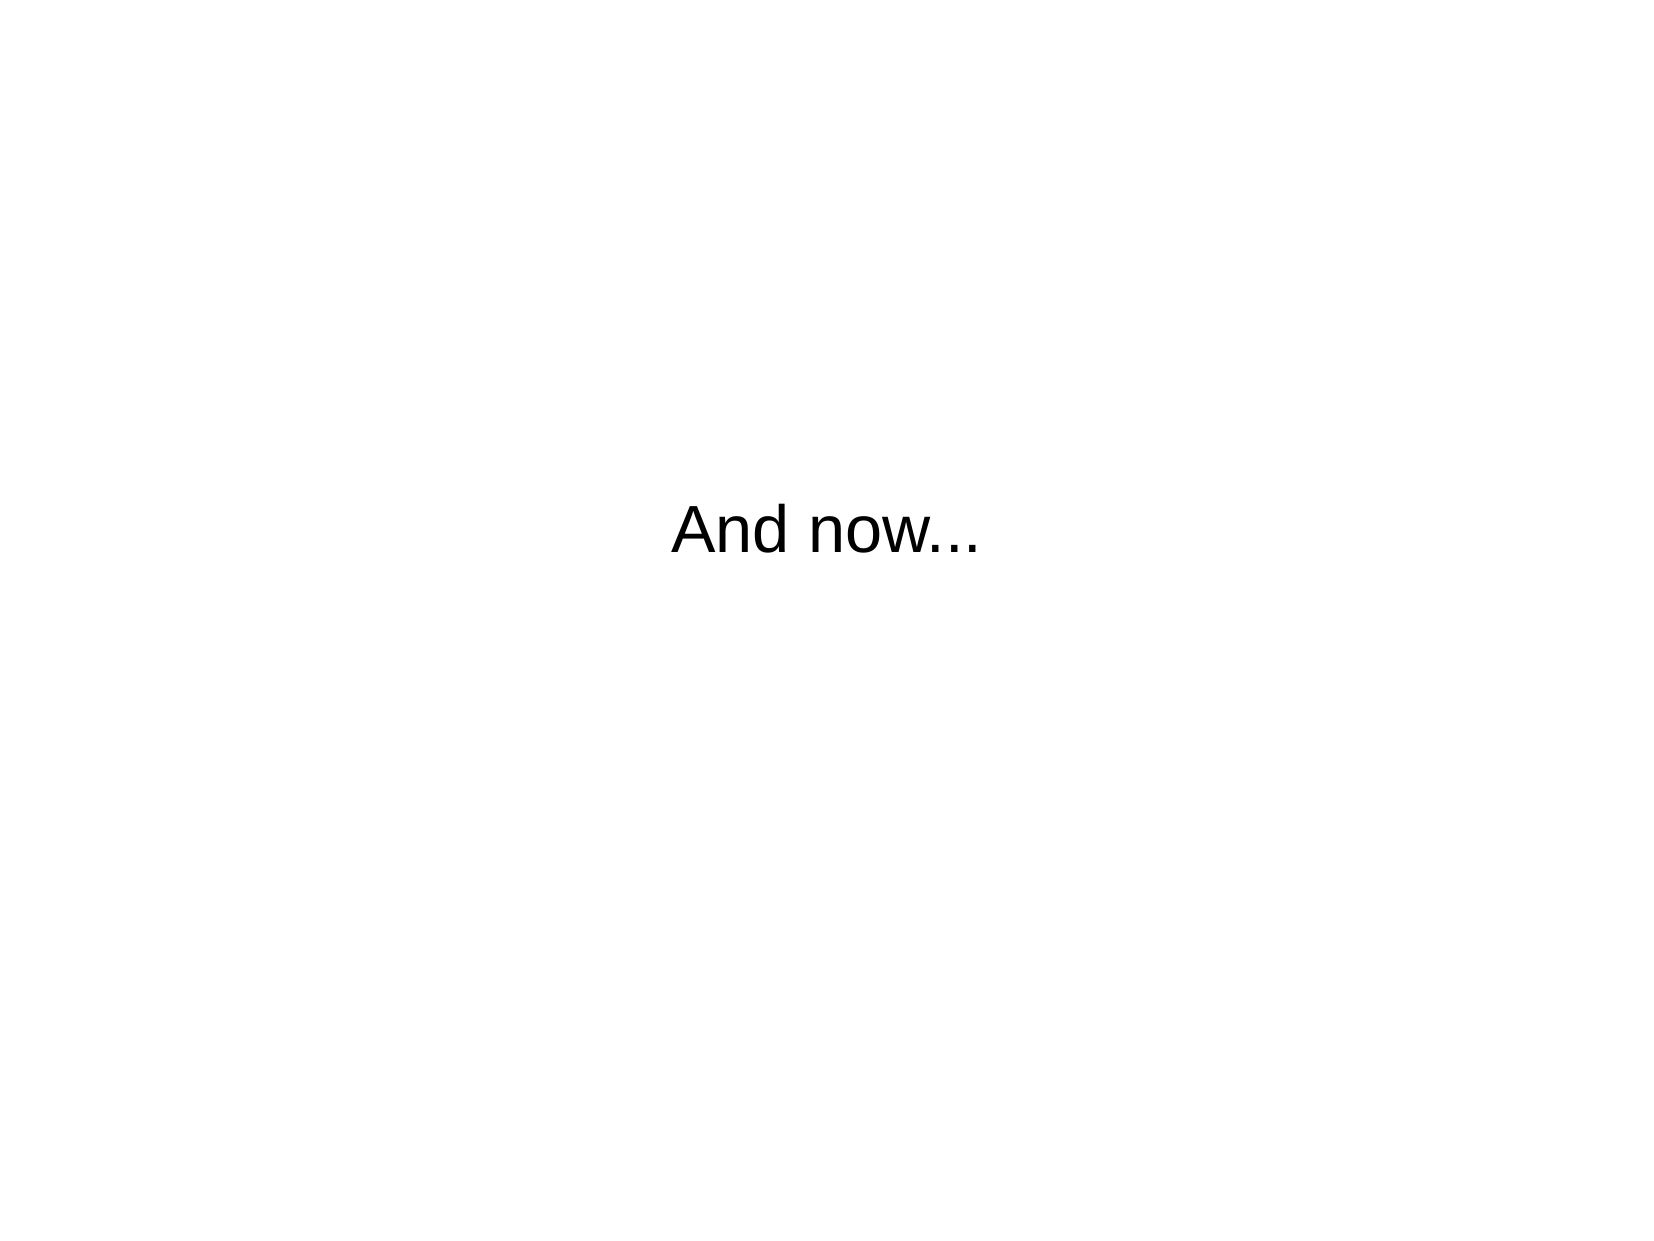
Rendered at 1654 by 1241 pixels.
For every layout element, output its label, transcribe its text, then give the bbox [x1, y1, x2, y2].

subtitle And now... [82, 49, 1571, 1010]
